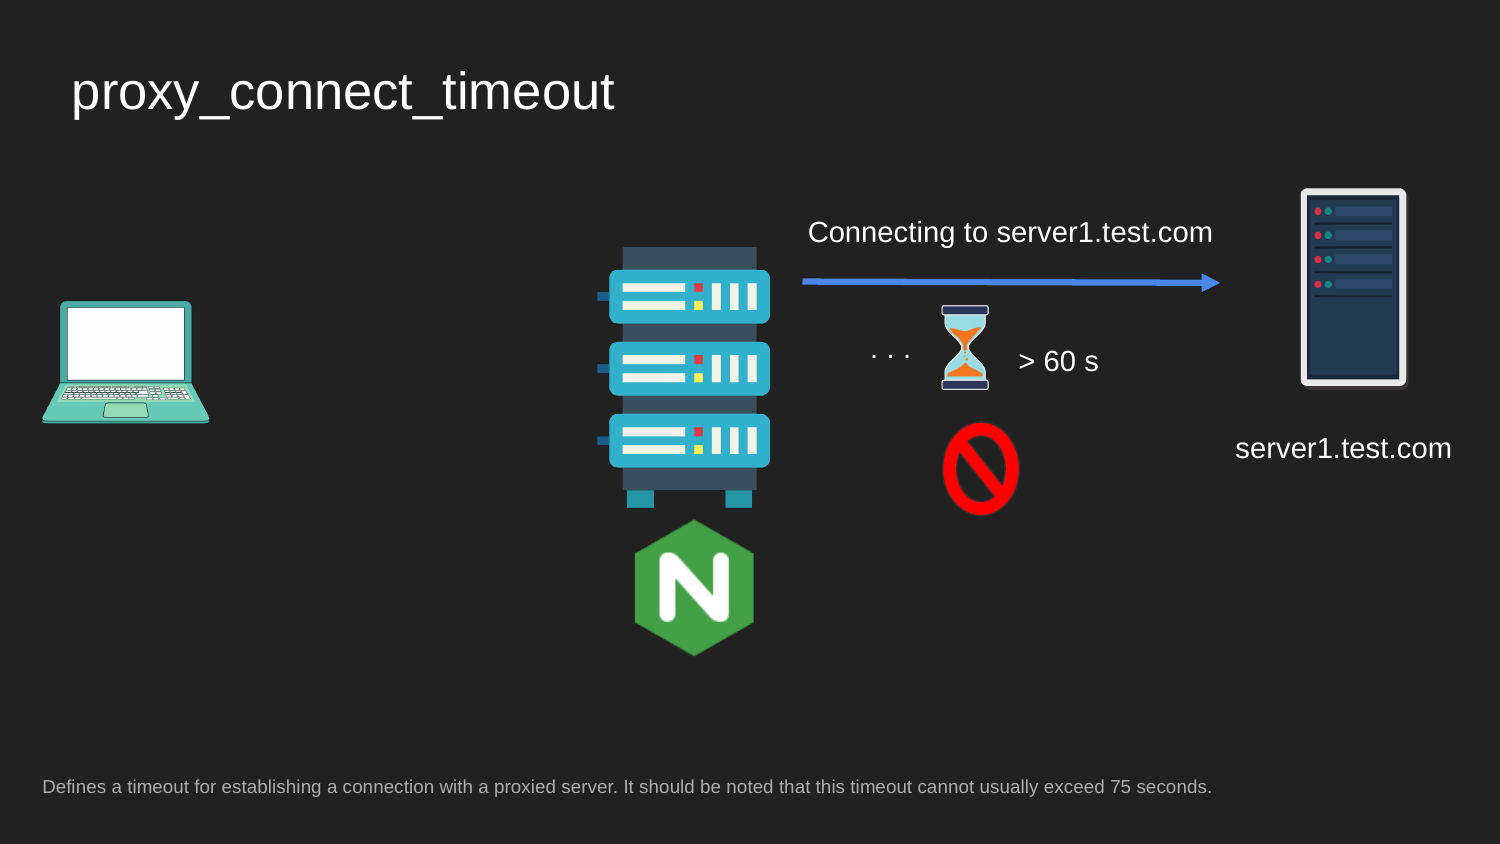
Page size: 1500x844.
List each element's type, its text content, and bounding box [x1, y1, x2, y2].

picture [933, 300, 994, 395]
text_box [942, 421, 1020, 516]
picture [0, 285, 262, 439]
text_box Defines a timeout for establishing a connection with a proxied server. It should be noted that this timeout cannot usually exceed 75 seconds. [27, 756, 1437, 813]
text_box Connecting to server1.test.com [792, 198, 1280, 264]
picture [597, 240, 777, 663]
text_box > 60 s [1003, 327, 1116, 393]
title proxy_connect_timeout [56, 41, 659, 136]
text_box . . . [846, 314, 933, 380]
text_box server1.test.com [1220, 414, 1500, 480]
picture [1289, 180, 1422, 395]
